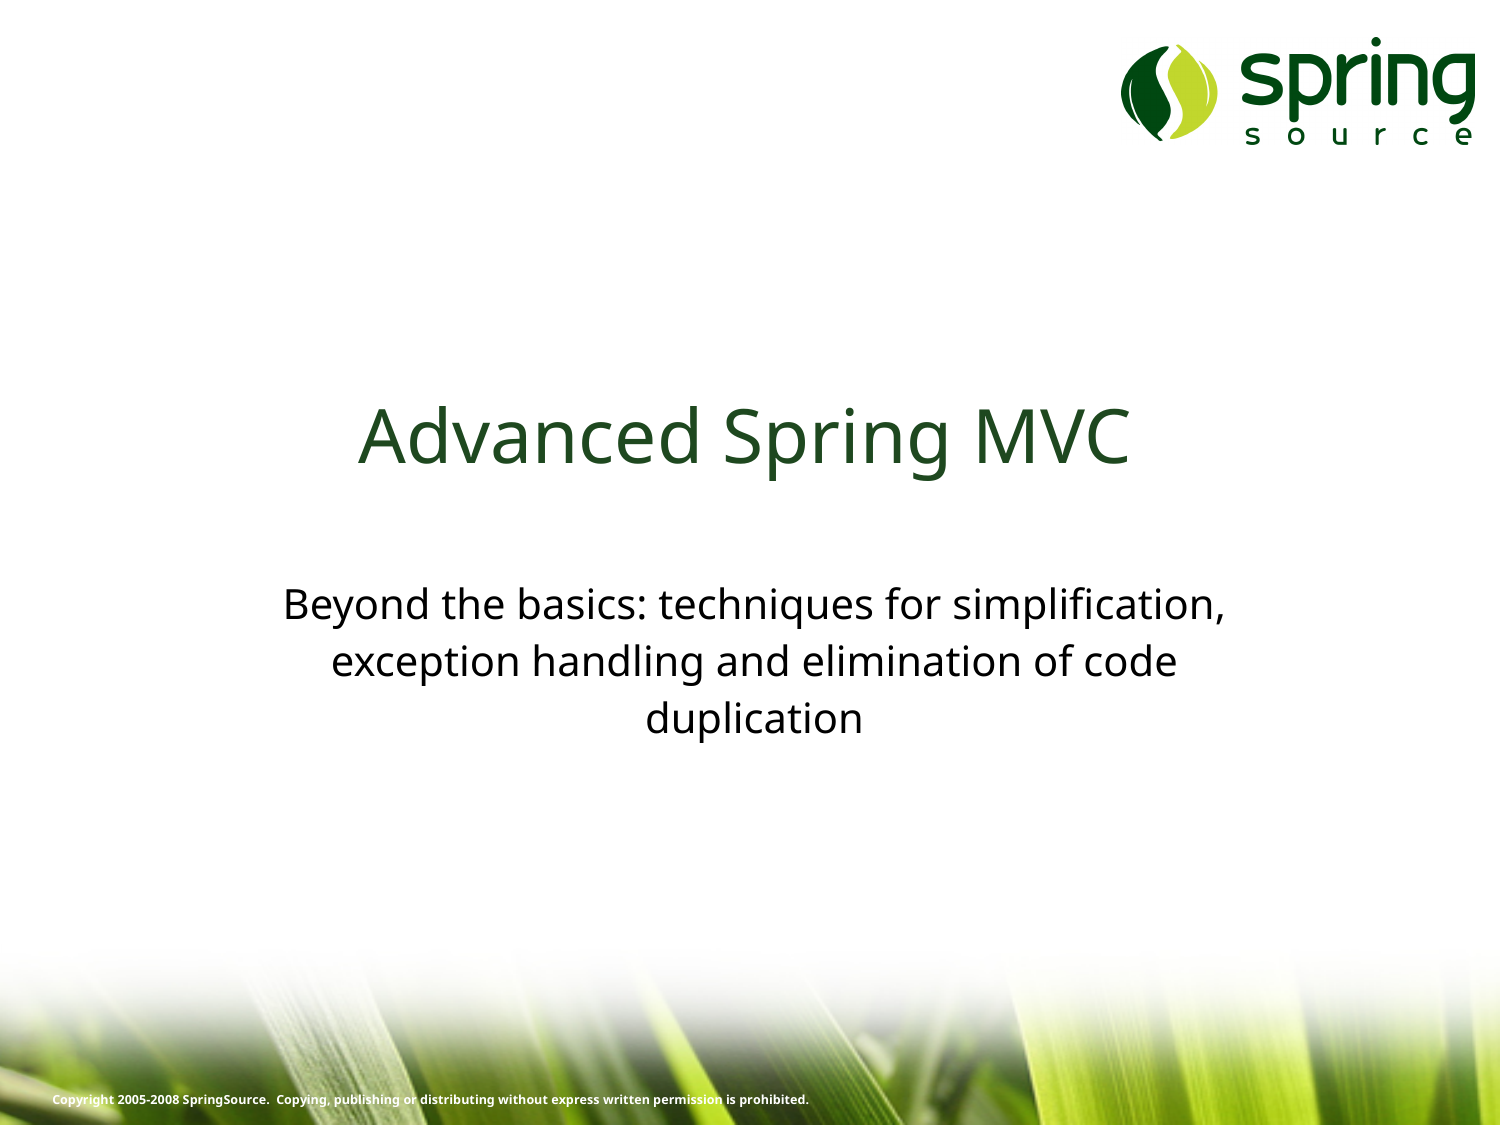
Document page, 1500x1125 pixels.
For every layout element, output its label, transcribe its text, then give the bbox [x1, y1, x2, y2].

title Advanced Spring MVC [107, 340, 1383, 529]
picture [1121, 37, 1475, 145]
subtitle Beyond the basics: techniques for simplification, exception handling and elimination of code duplication [151, 499, 1283, 788]
picture [0, 944, 1500, 1125]
